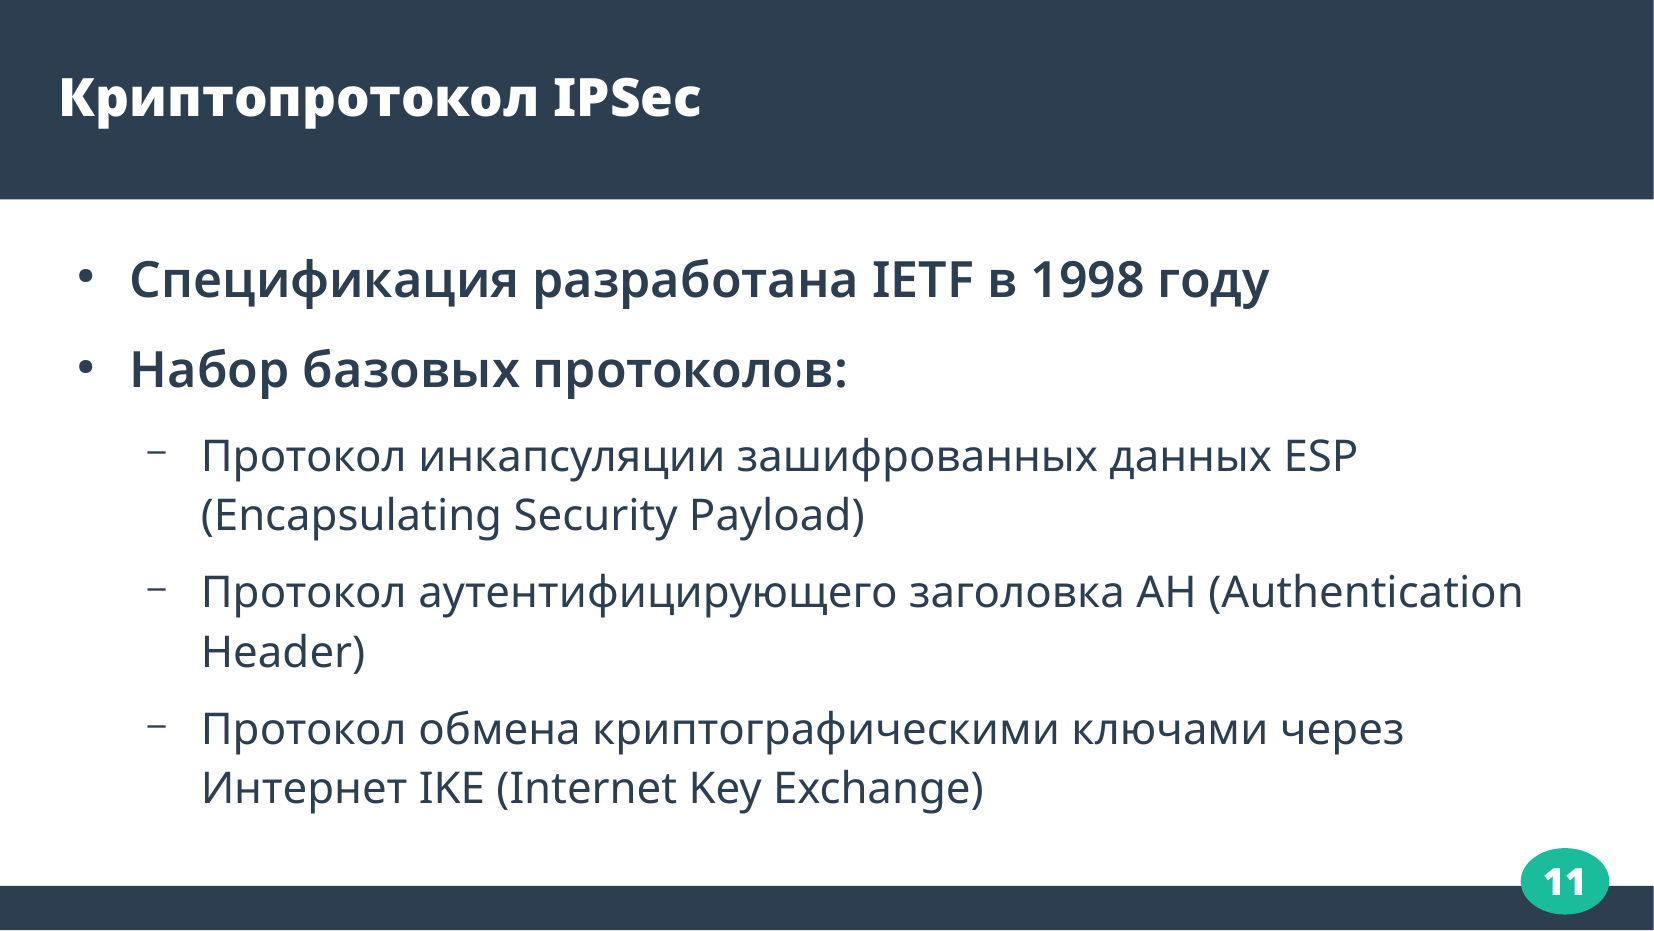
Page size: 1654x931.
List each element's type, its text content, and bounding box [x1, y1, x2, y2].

list Спецификация разработана IETF в 1998 году Набор базовых протоколов: Протокол инкапсуляции зашифрованных данных ESP (Encapsulating Security Payload) Протокол аутентифицирующего заголовка AH (Authentication Header) Протокол обмена криптографическими ключами через Интернет IKE (Internet Key Exchange) [59, 243, 1595, 864]
title Криптопротокол IPSec [59, 37, 1595, 155]
